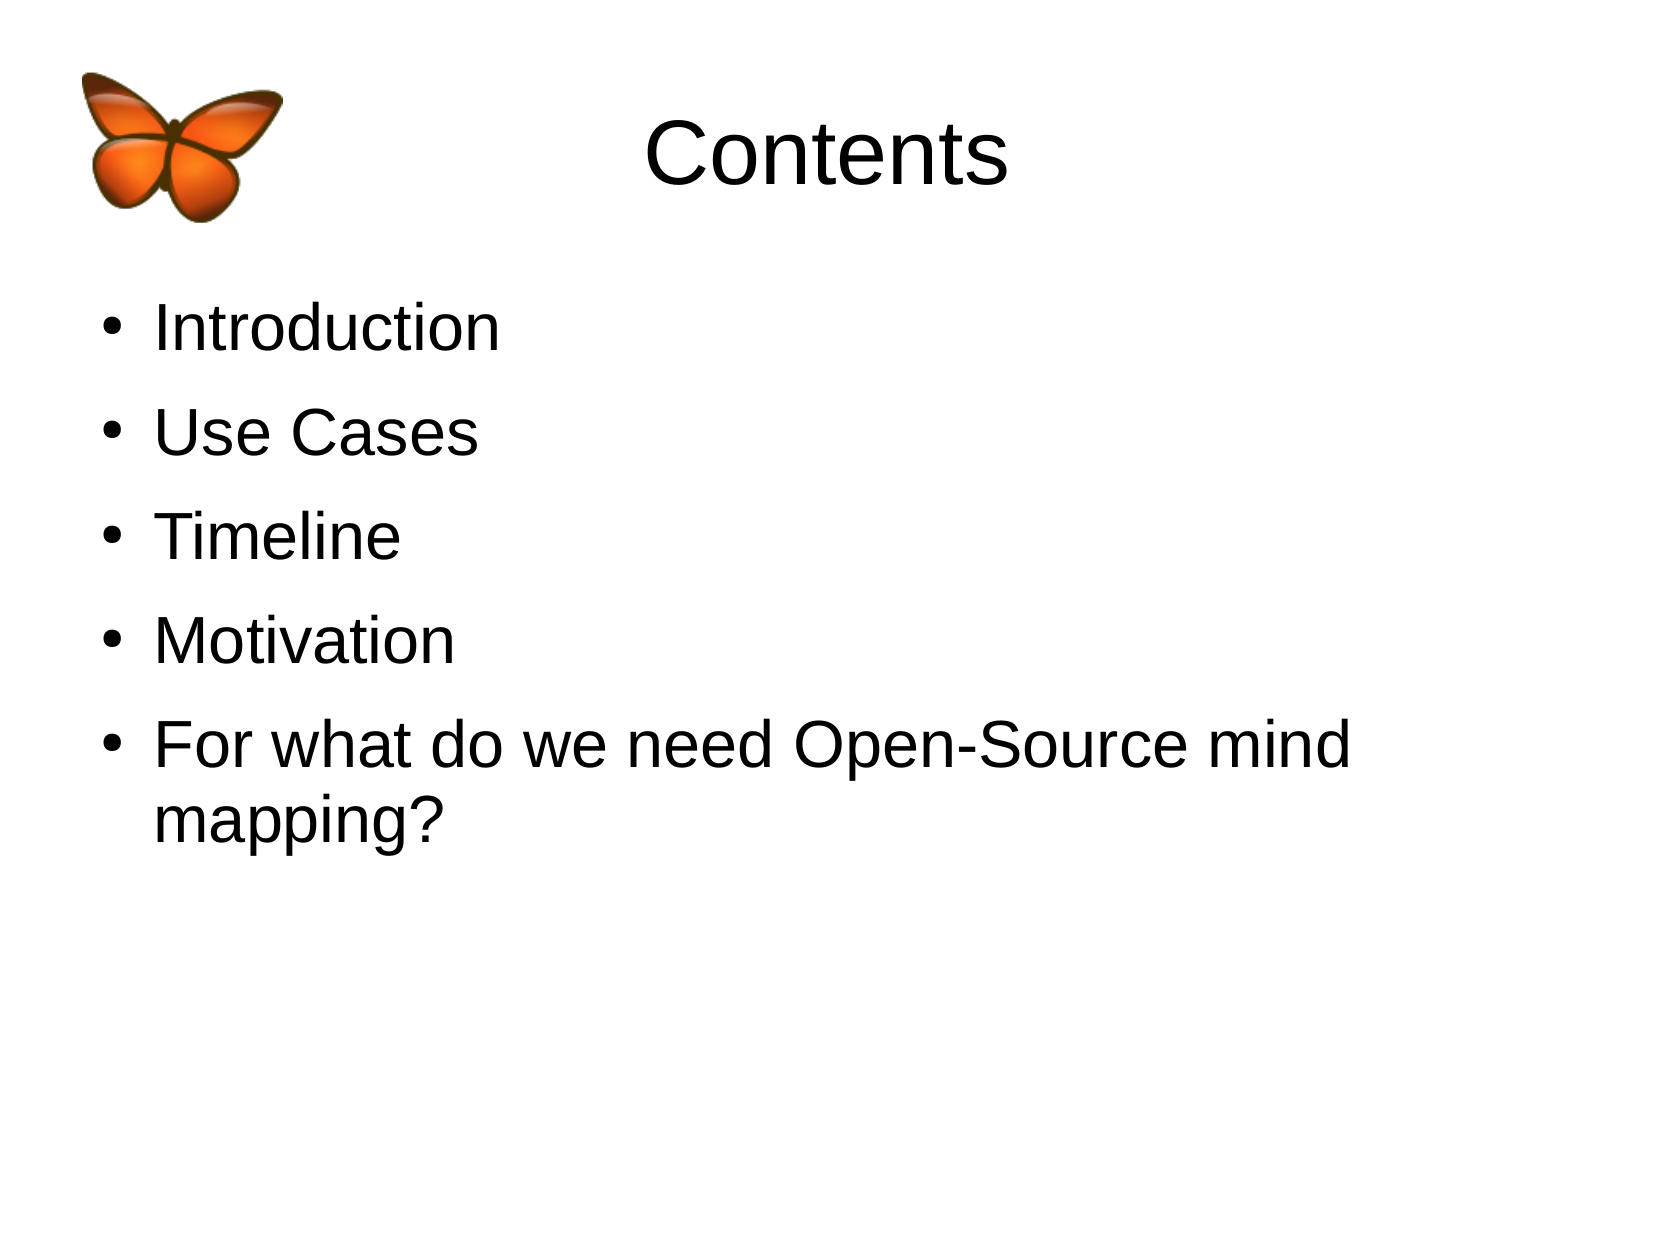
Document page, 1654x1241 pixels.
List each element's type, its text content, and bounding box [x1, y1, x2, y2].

list Introduction Use Cases Timeline Motivation For what do we need Open-Source mind mapping? [82, 290, 1571, 1010]
title Contents [82, 49, 1571, 257]
